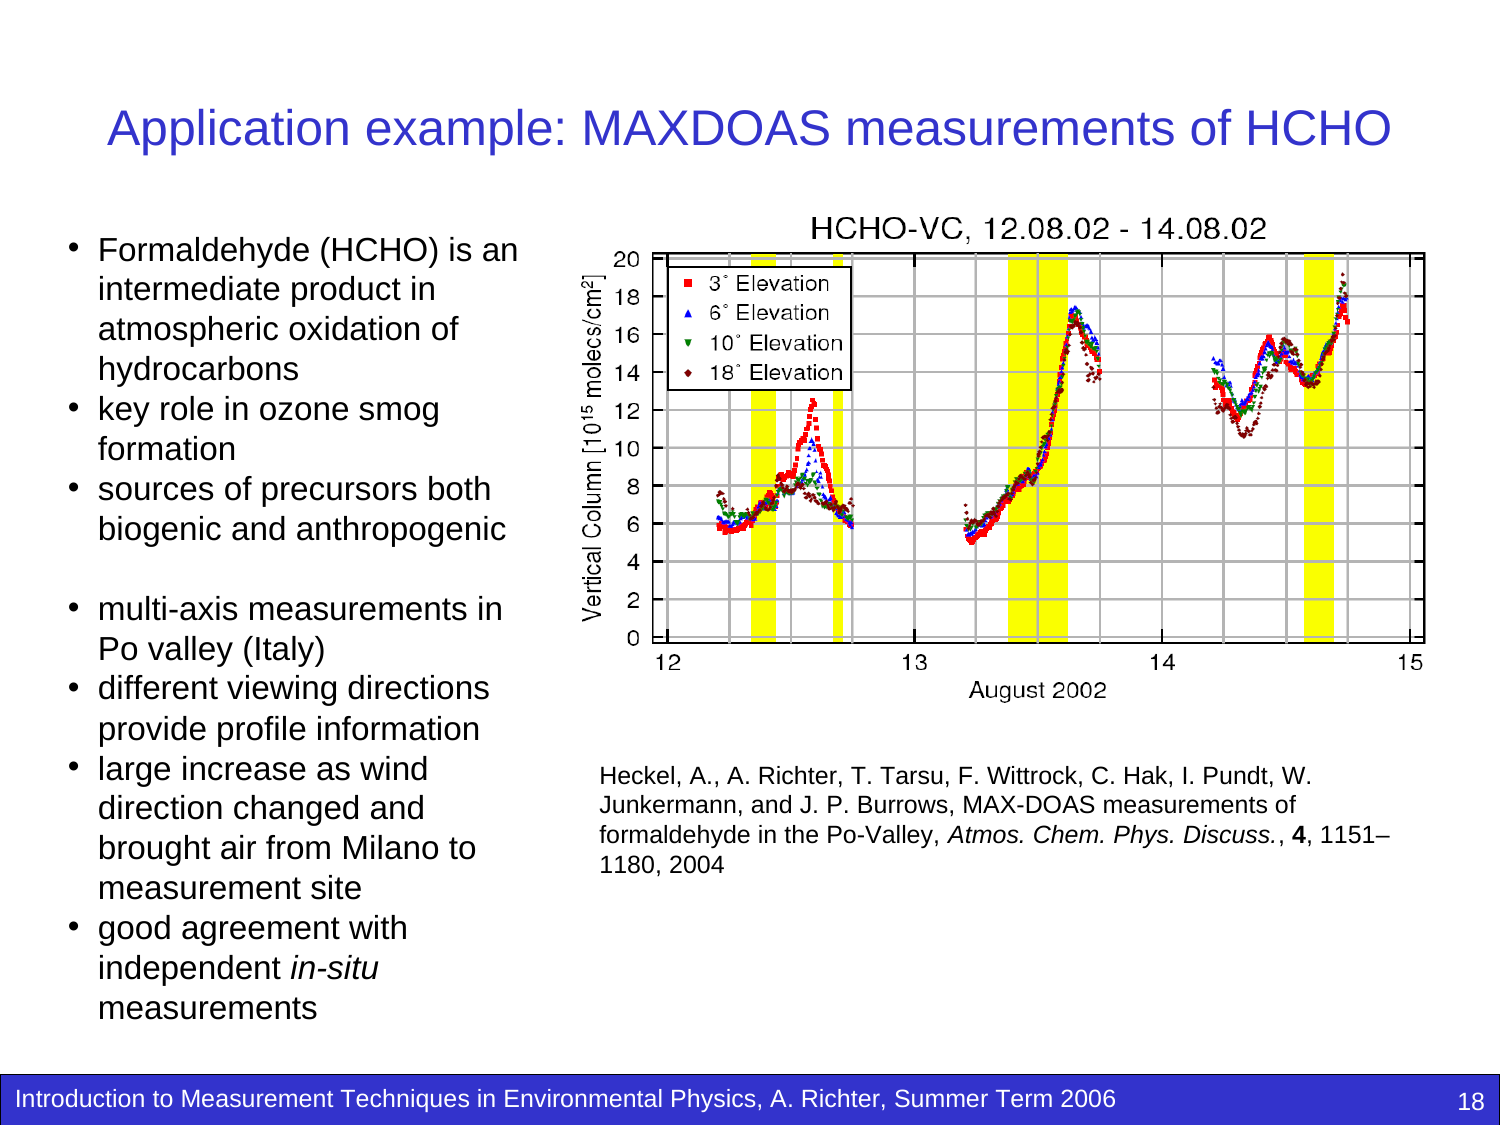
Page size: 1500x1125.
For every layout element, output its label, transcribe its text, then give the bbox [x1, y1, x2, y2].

text_box Application example: MAXDOAS measurements of HCHO [0, 87, 1500, 163]
text_box Heckel, A., A. Richter, T. Tarsu, F. Wittrock, C. Hak, I. Pundt, W. Junkermann, and J. P. Burrows, MAX-DOAS measurements of formaldehyde in the Po-Valley, Atmos. Chem. Phys. Discuss., 4, 1151–1180, 2004 [584, 751, 1459, 887]
picture [549, 207, 1462, 707]
text_box Formaldehyde (HCHO) is an intermediate product in atmospheric oxidation of hydrocarbons key role in ozone smog formation sources of precursors both biogenic and anthropogenic multi-axis measurements in Po valley (Italy) different viewing directions provide profile information large increase as wind direction changed and brought air from Milano to measurement site good agreement with independent in-situ measurements [53, 219, 550, 1095]
